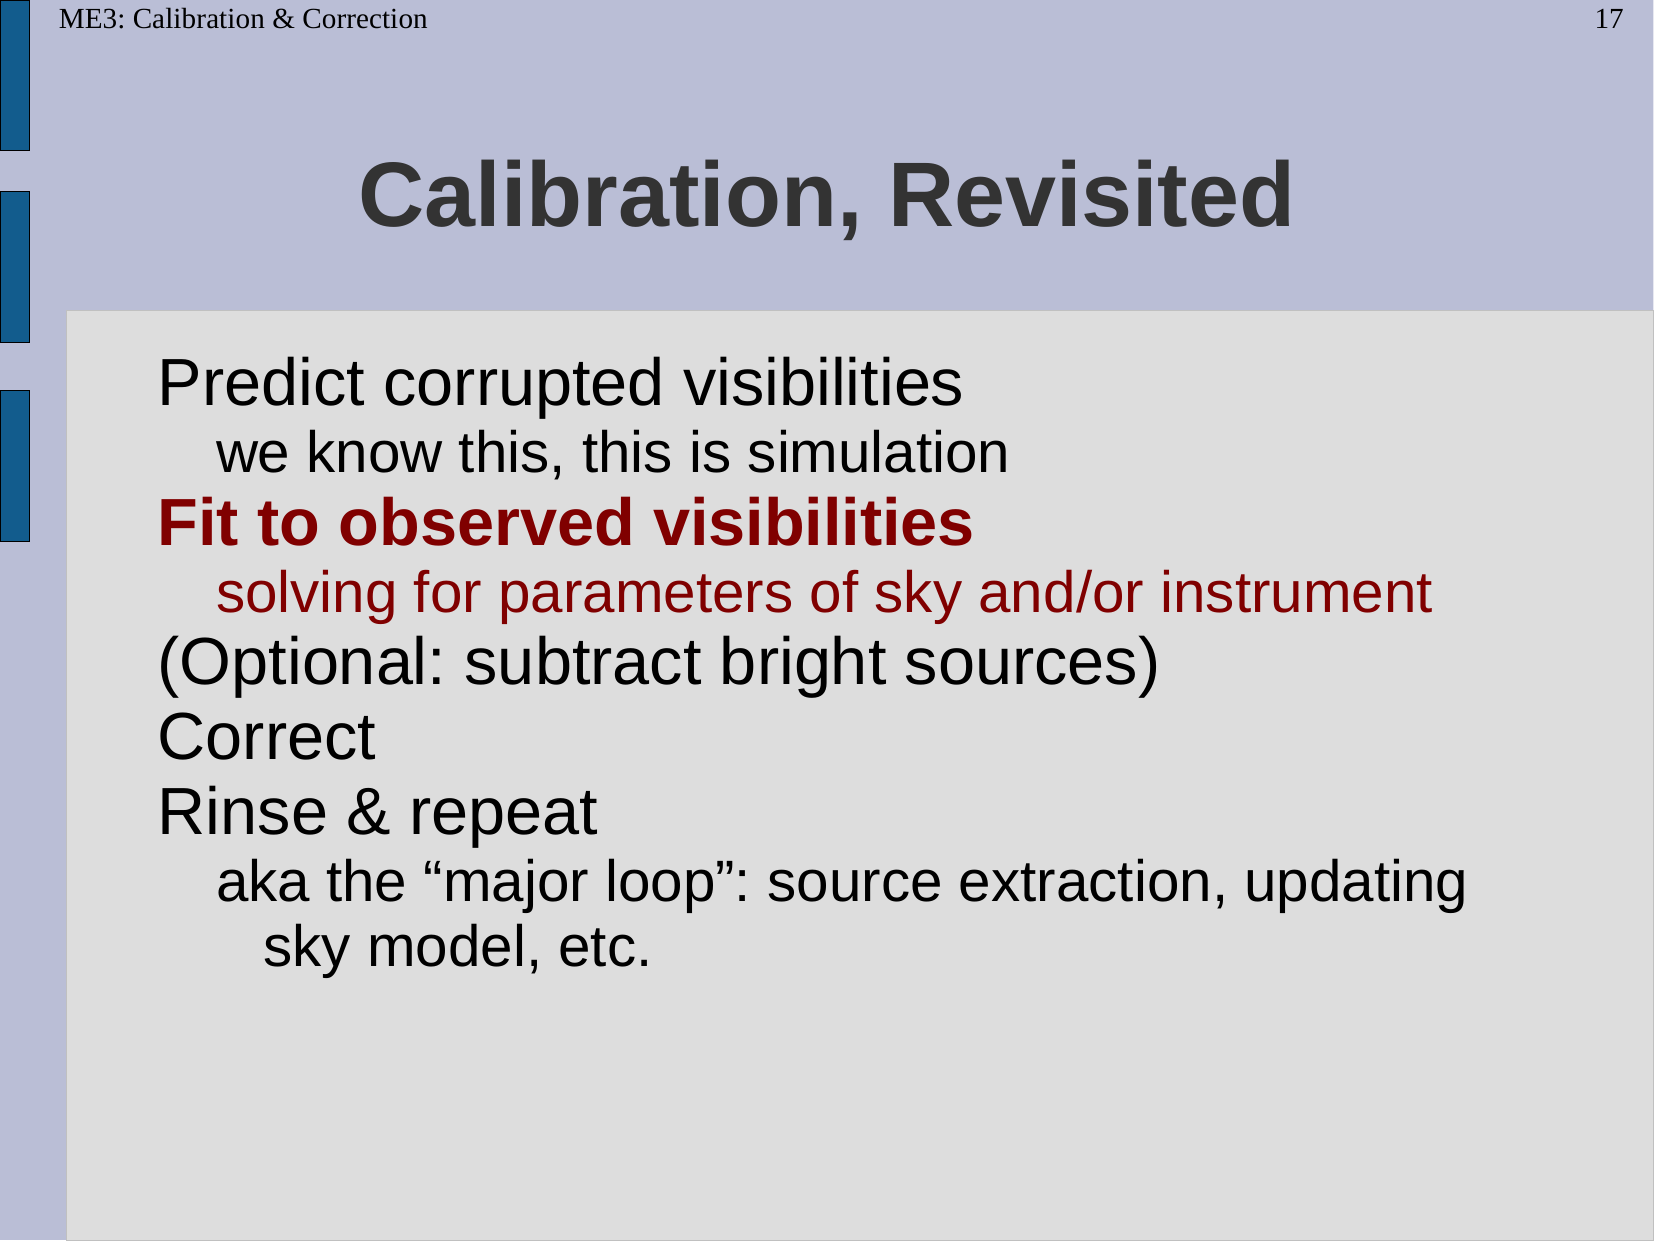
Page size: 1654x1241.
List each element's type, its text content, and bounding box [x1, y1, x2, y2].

title Calibration, Revisited [121, 91, 1534, 299]
list Predict corrupted visibilities we know this, this is simulation Fit to observed visibilities solving for parameters of sky and/or instrument (Optional: subtract bright sources) Correct Rinse & repeat aka the “major loop”: source extraction, updating sky model, etc. [121, 344, 1534, 1112]
